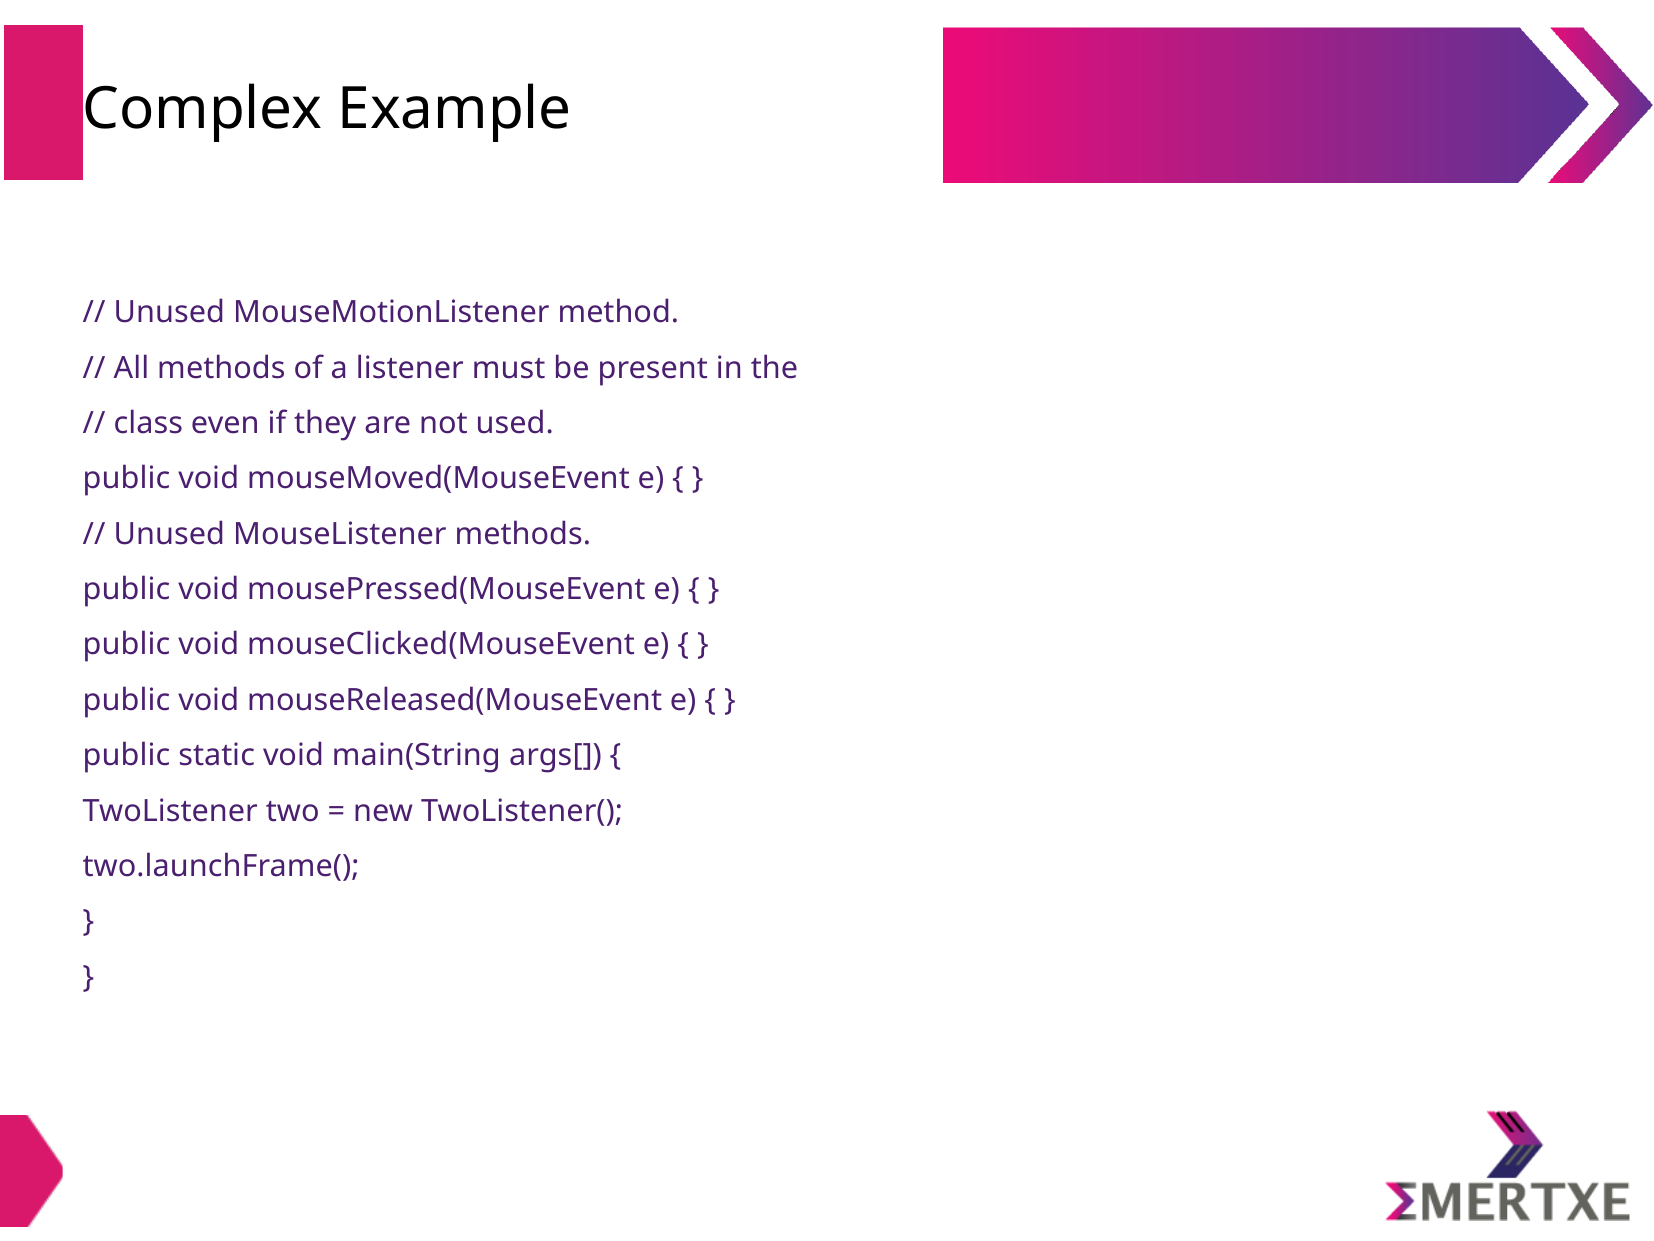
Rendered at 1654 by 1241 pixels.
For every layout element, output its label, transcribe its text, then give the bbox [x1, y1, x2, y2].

picture [1385, 1107, 1631, 1221]
list // Unused MouseMotionListener method. // All methods of a listener must be present in the // class even if they are not used. public void mouseMoved(MouseEvent e) { } // Unused MouseListener methods. public void mousePressed(MouseEvent e) { } public void mouseClicked(MouseEvent e) { } public void mouseReleased(MouseEvent e) { } public static void main(String args[]) { TwoListener two = new TwoListener(); two.launchFrame(); } } [82, 290, 1571, 1010]
title Complex Example [82, 2, 1571, 210]
picture [1571, 27, 1653, 183]
